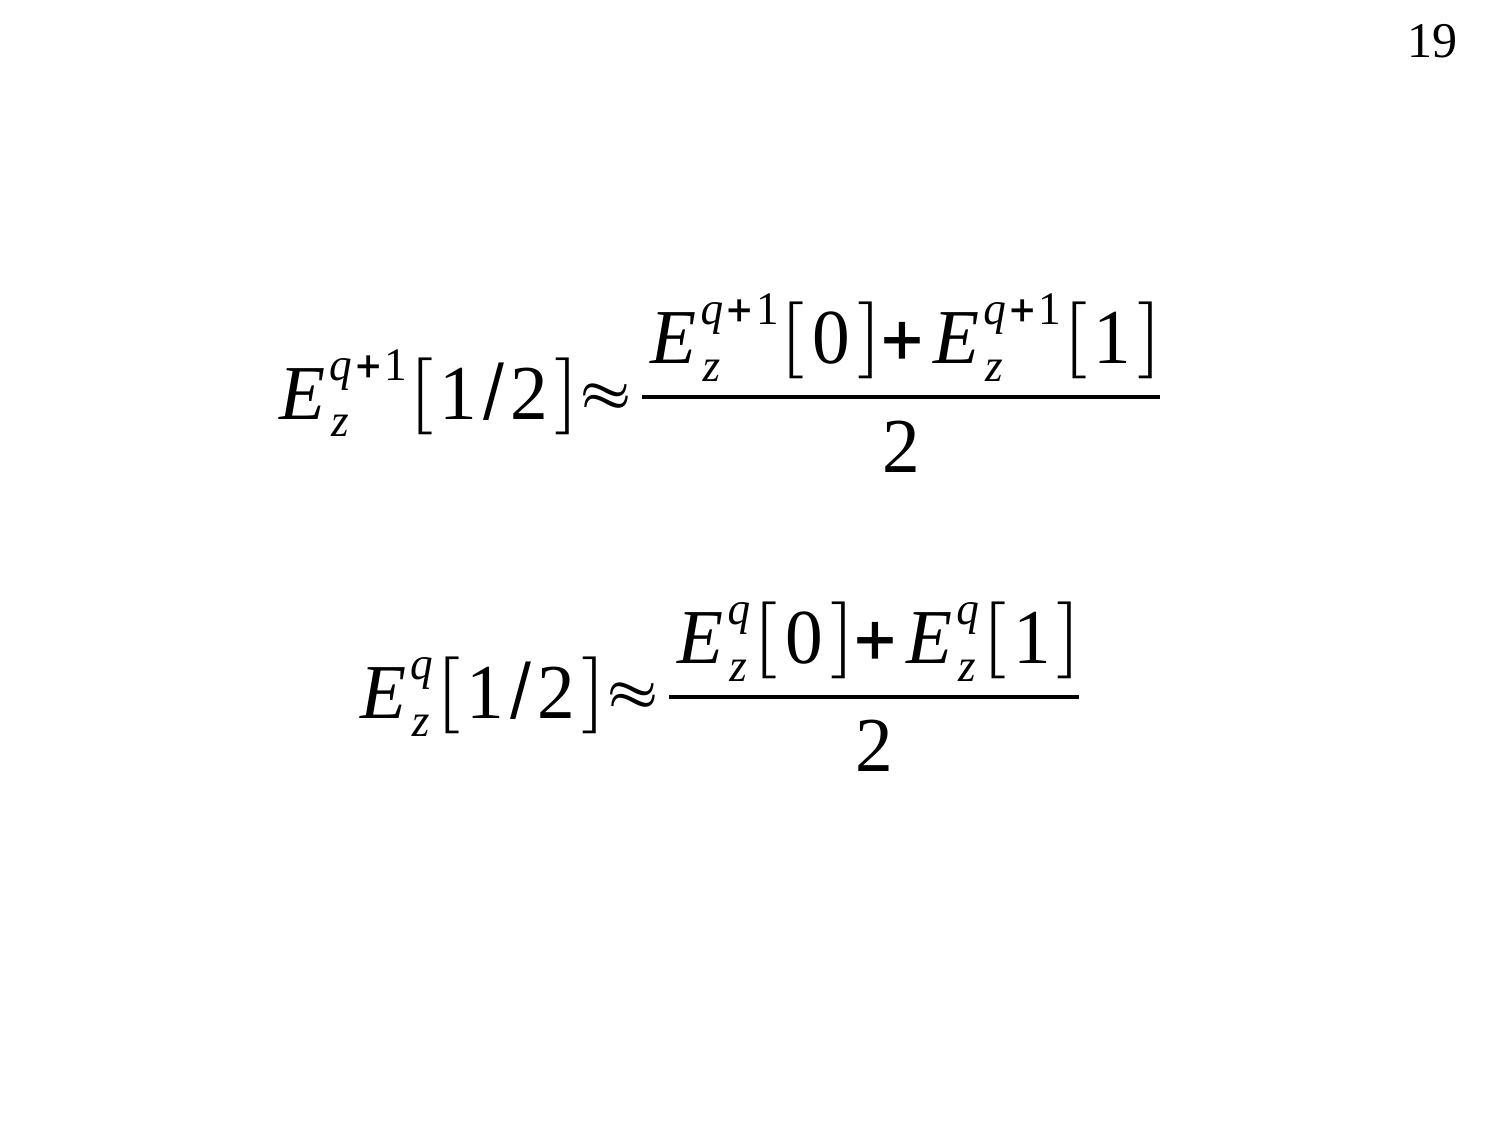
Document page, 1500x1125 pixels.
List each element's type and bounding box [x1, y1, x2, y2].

chart [243, 283, 1196, 789]
